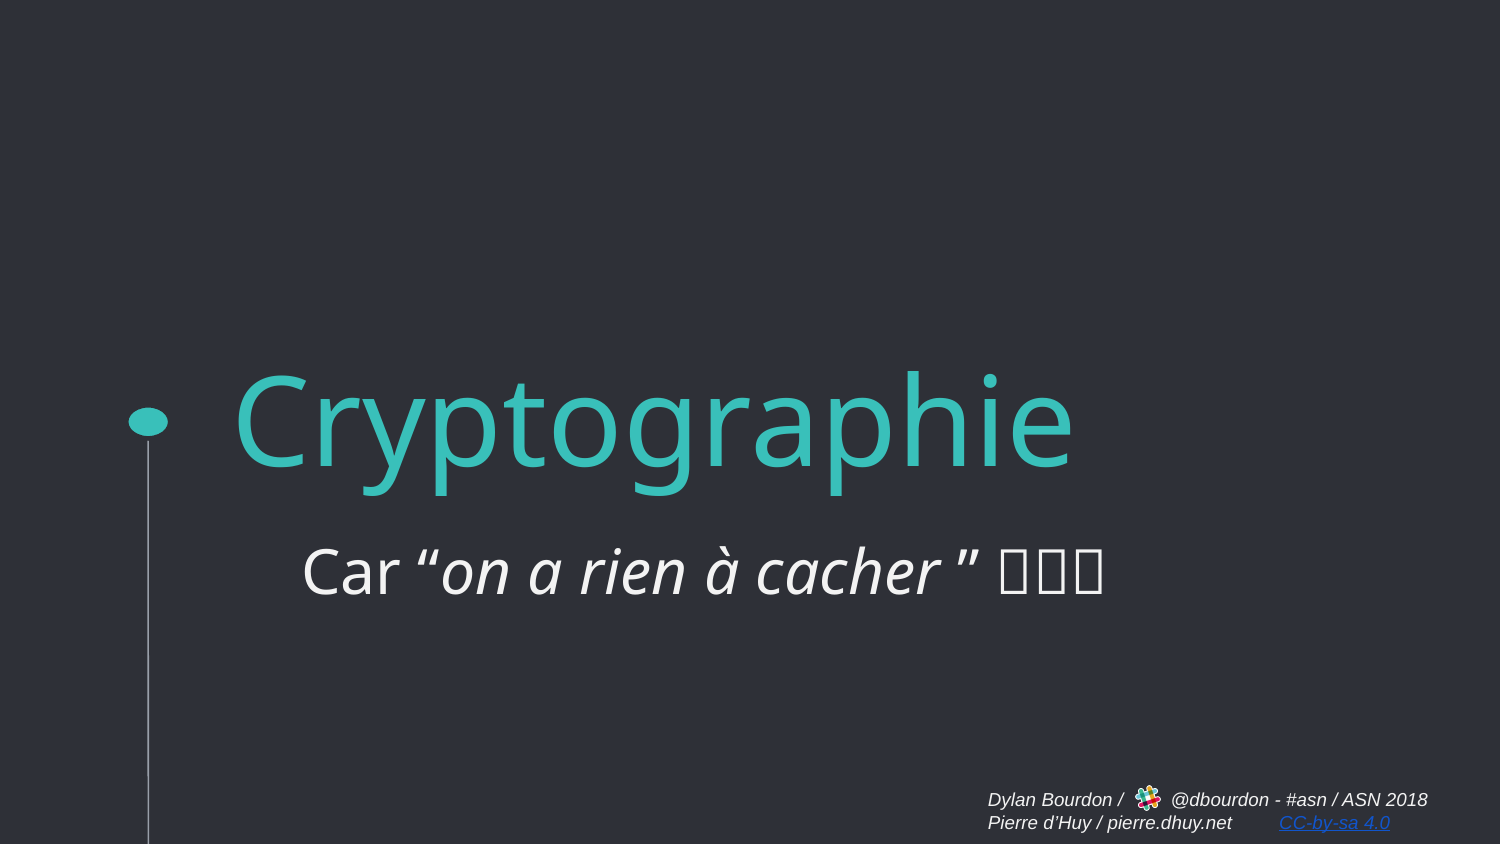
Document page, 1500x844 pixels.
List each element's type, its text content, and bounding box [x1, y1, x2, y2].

picture [1135, 785, 1161, 811]
text_box Dylan Bourdon / @dbourdon - #asn / ASN 2018 Pierre d’Huy / pierre.dhuy.net CC-by-sa 4.0 [972, 772, 1500, 844]
subtitle Car “on a rien à cacher ” 🙈🙉🙊 [286, 517, 1500, 648]
title Cryptographie [216, 326, 1313, 517]
